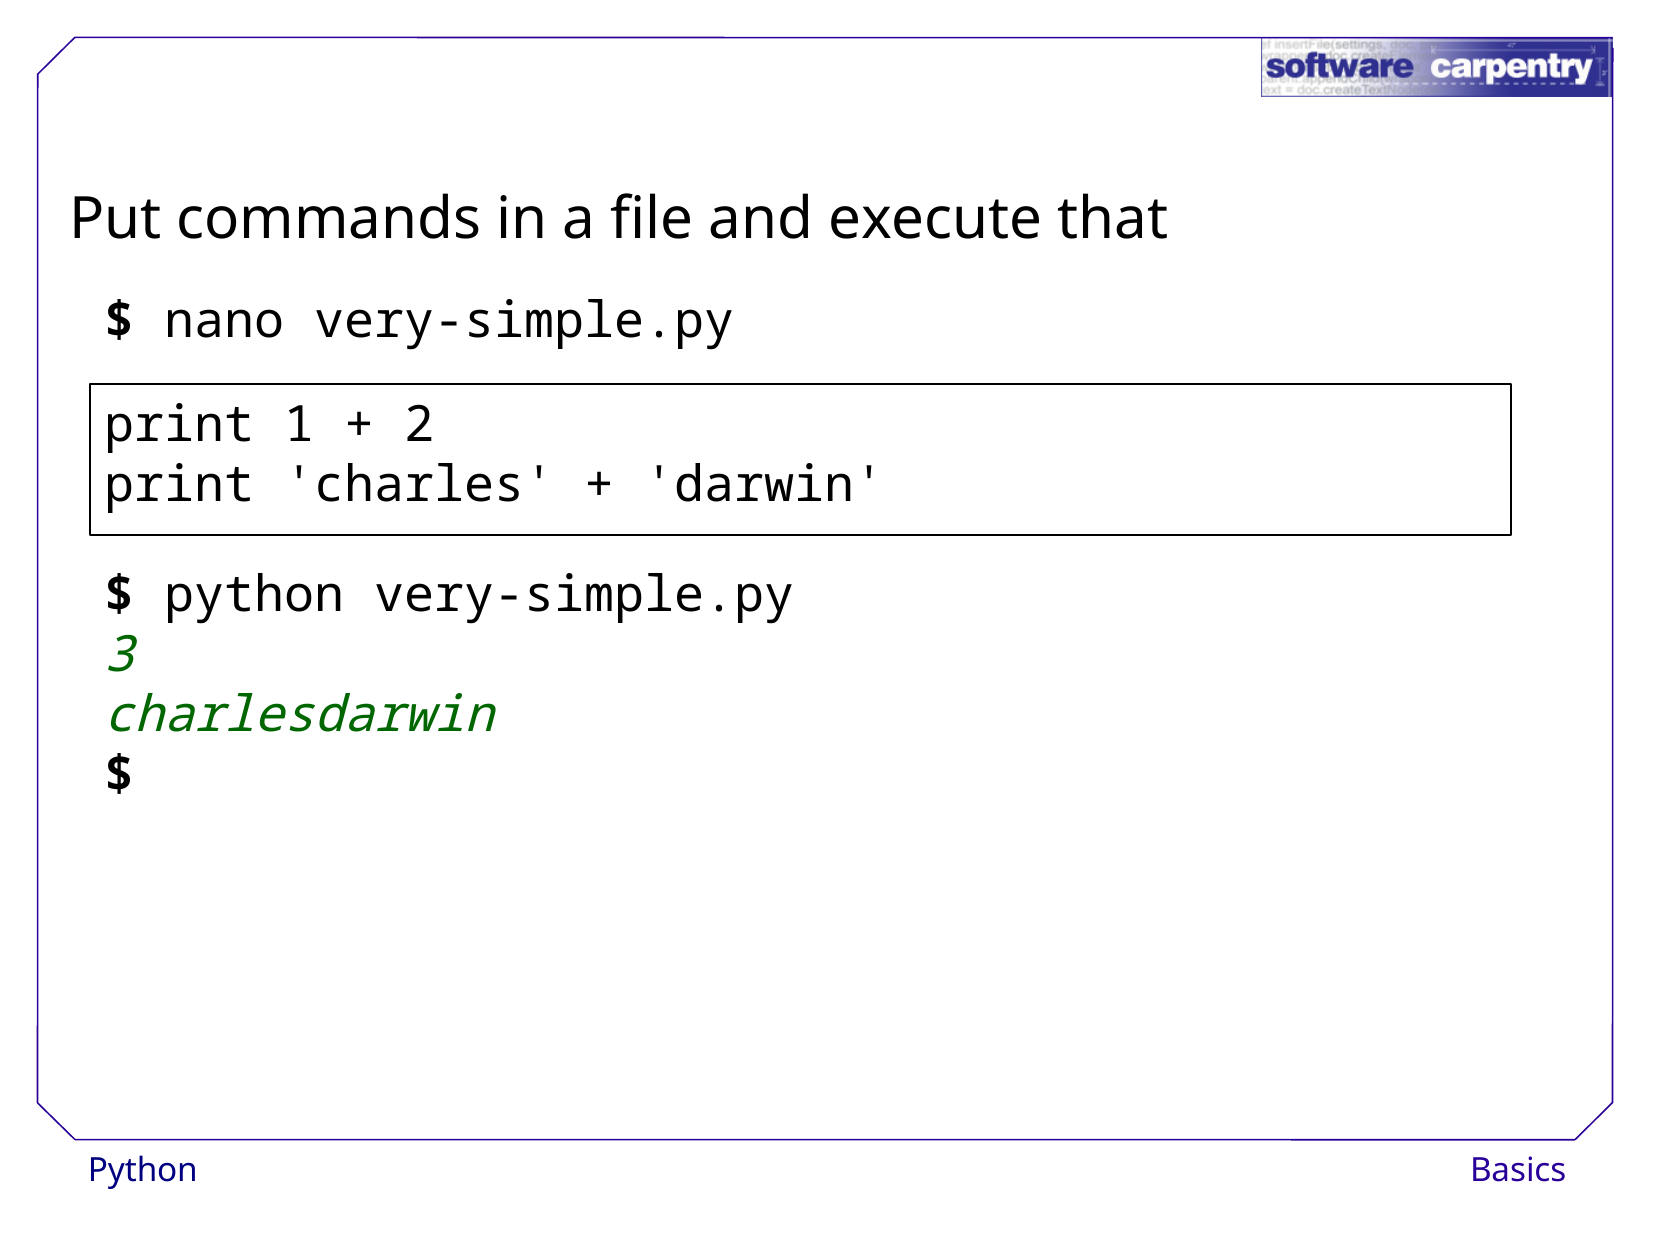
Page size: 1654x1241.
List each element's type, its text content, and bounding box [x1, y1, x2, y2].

picture [1261, 39, 1613, 97]
text_box $ nano very-simple.py [89, 279, 1512, 384]
text_box print 1 + 2 print 'charles' + 'darwin' [89, 384, 1512, 535]
text_box $ python very-simple.py 3 charlesdarwin $ [89, 553, 1512, 923]
text_box Put commands in a file and execute that [54, 138, 1334, 259]
